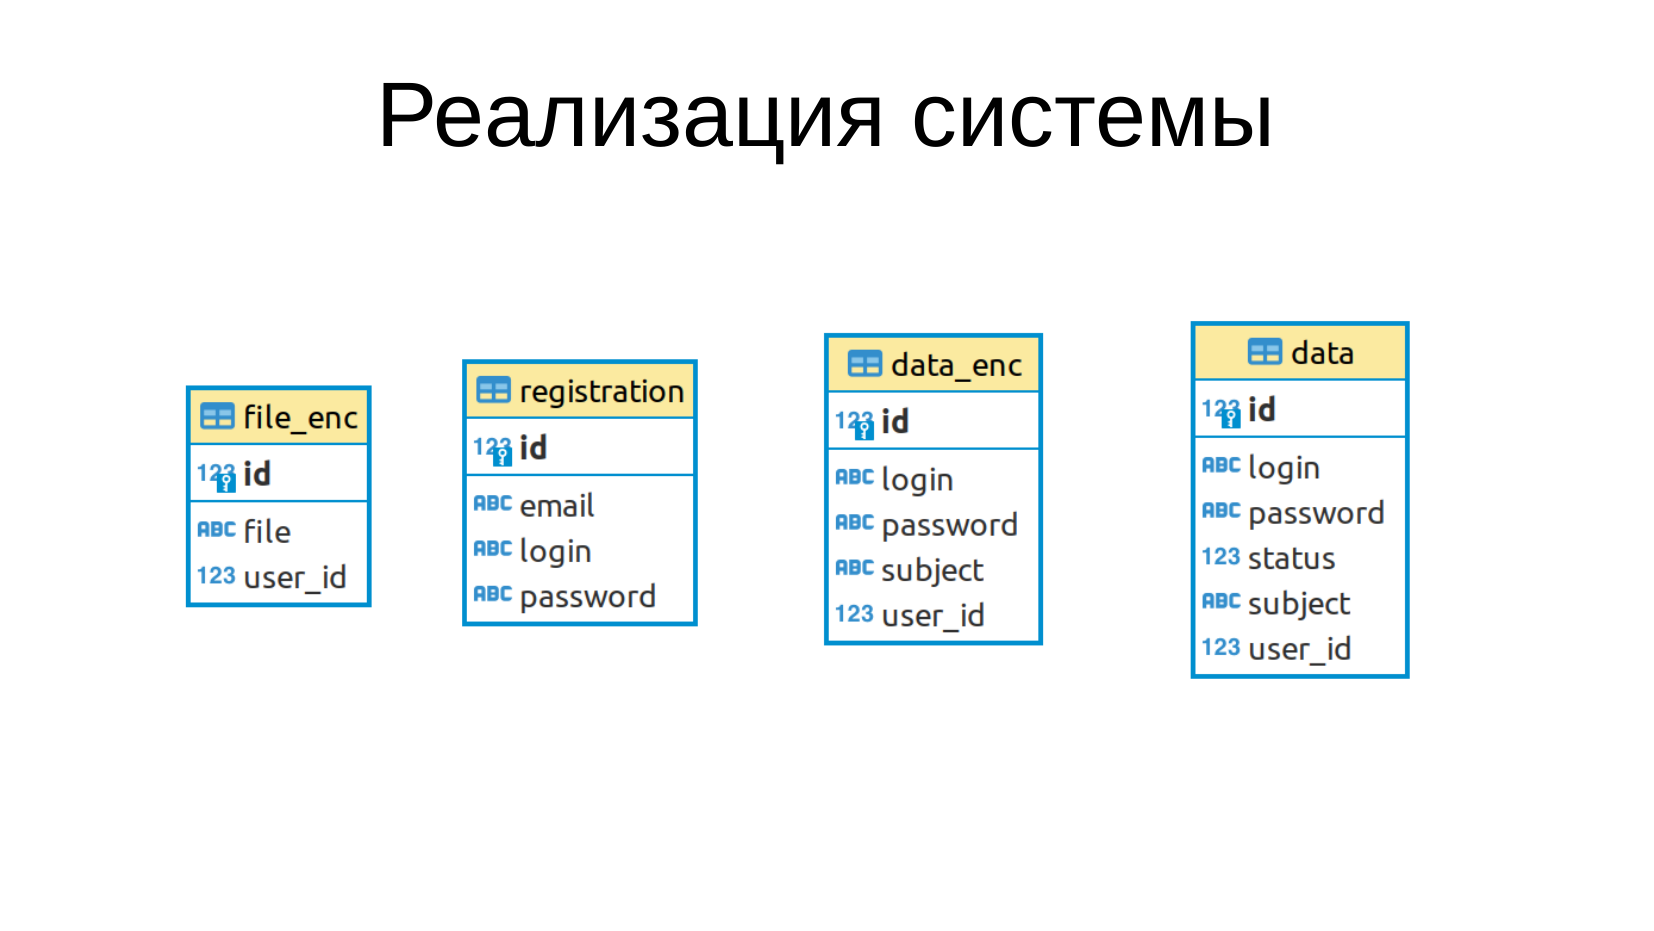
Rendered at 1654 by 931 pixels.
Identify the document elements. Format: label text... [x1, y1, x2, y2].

picture [136, 252, 1517, 760]
title Реализация системы [82, 37, 1571, 193]
